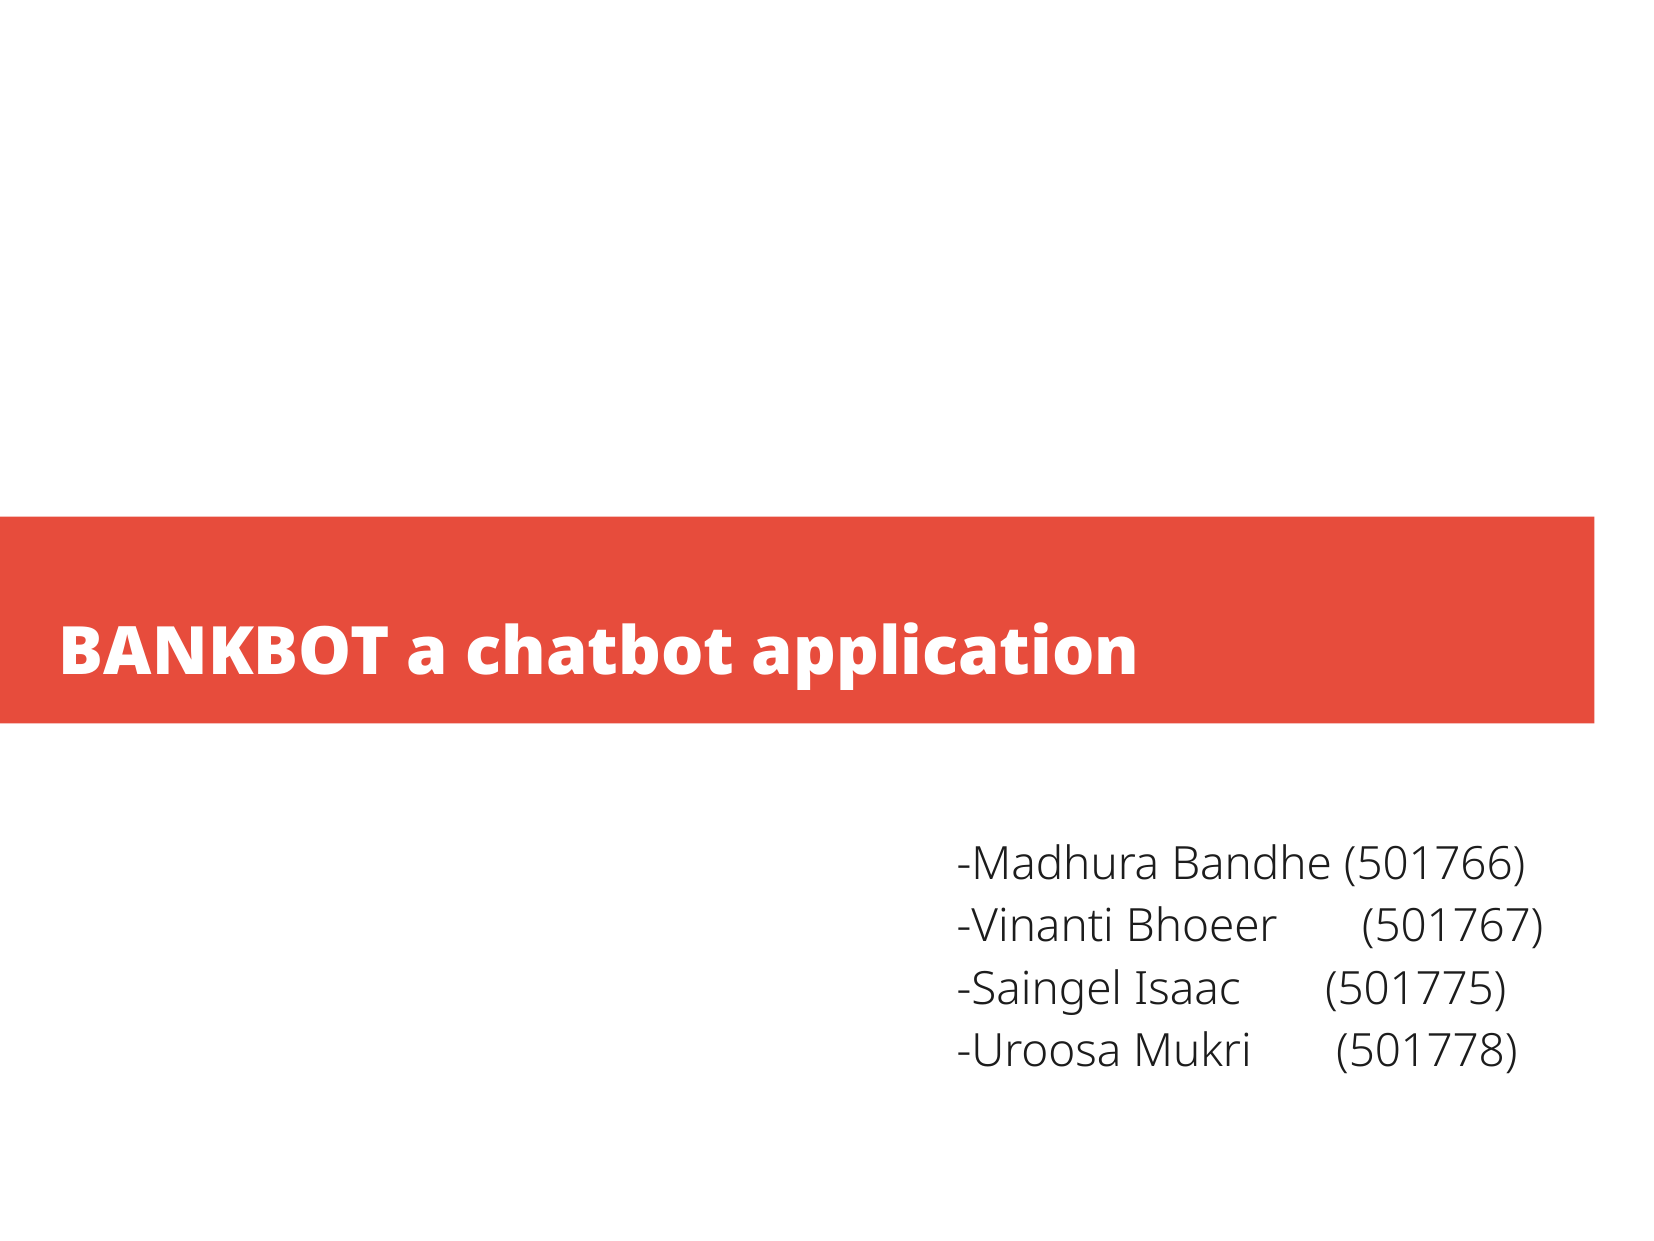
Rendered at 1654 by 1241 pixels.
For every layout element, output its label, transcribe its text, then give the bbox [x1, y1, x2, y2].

subtitle -Madhura Bandhe (501766) -Vinanti Bhoeer (501767) -Saingel Isaac (501775) -Uroosa Mukri (501778) [956, 767, 1607, 1182]
title BANKBOT a chatbot application [59, 546, 1595, 694]
